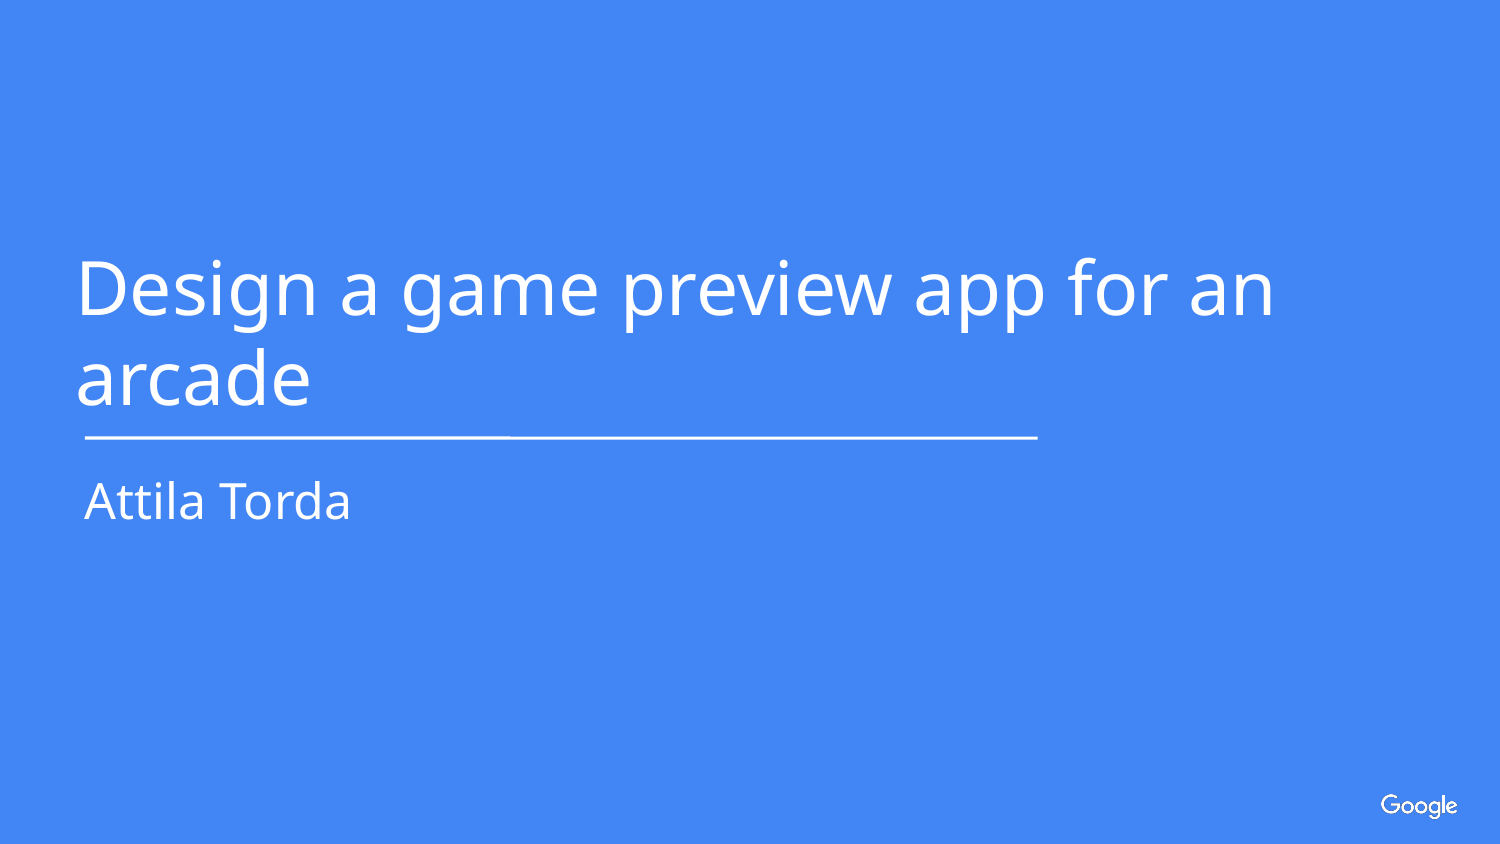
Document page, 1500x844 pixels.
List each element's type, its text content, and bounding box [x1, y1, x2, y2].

text_box Design a game preview app for an arcade [74, 224, 1303, 436]
picture [1381, 794, 1458, 820]
text_box Attila Torda [84, 454, 894, 545]
